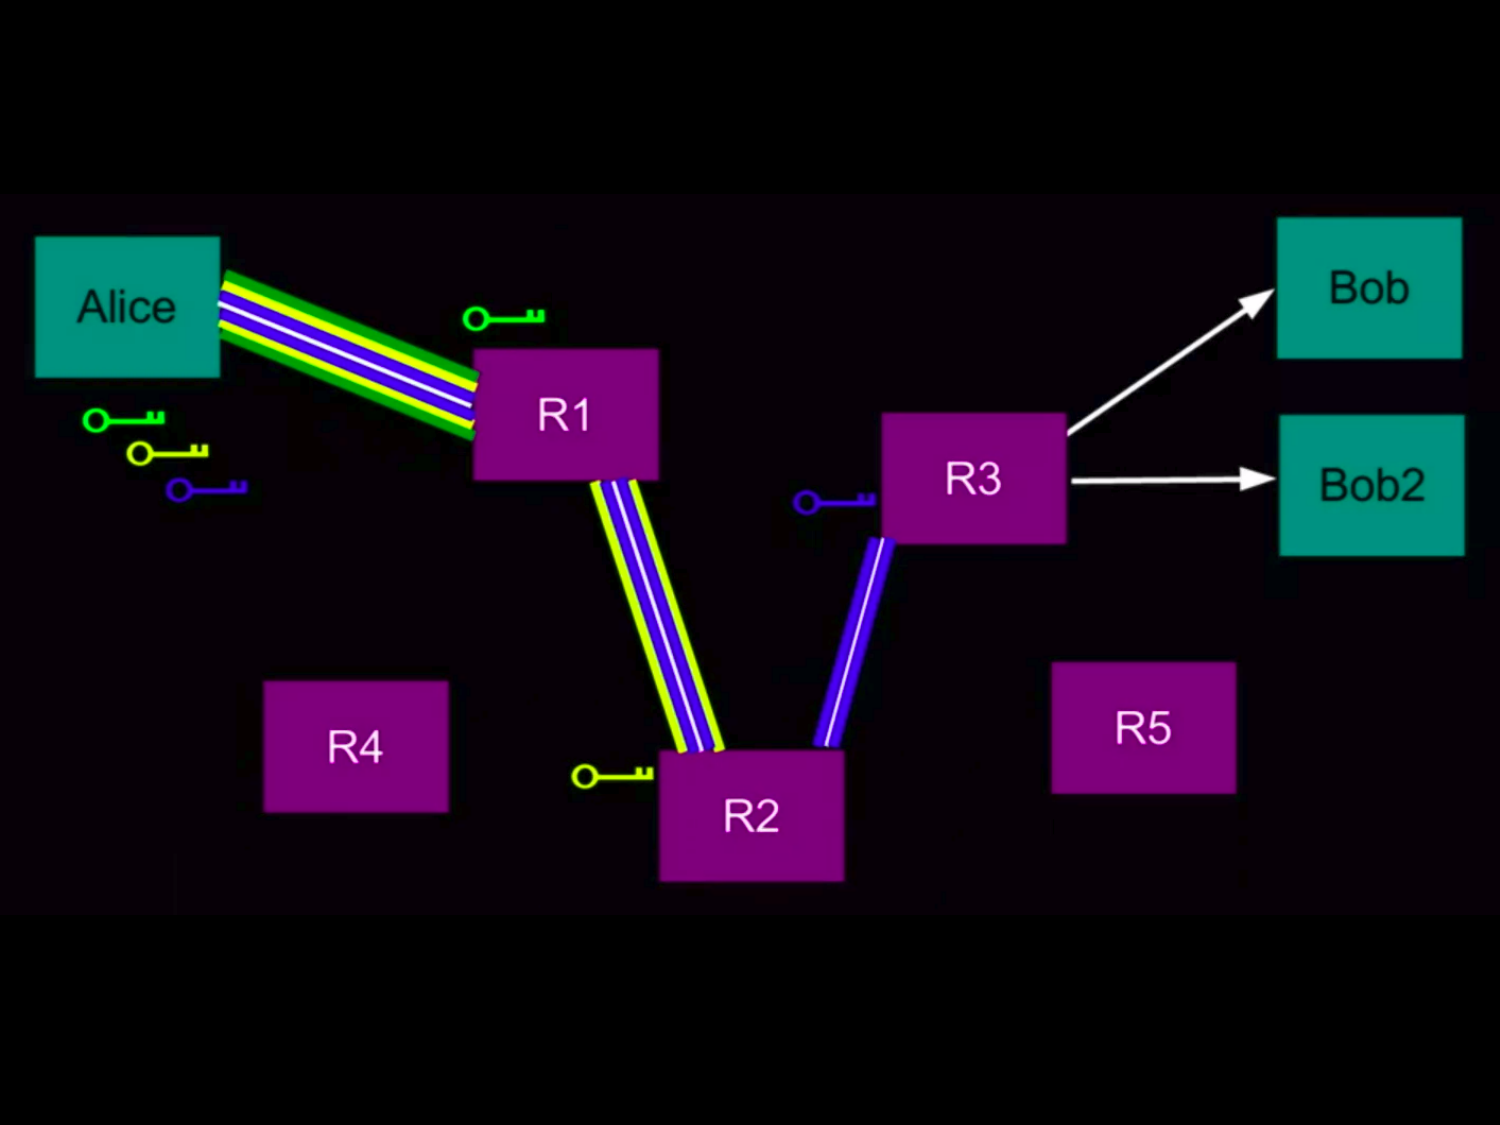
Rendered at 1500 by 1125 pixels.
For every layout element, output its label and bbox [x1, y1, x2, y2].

picture [0, 194, 1500, 916]
